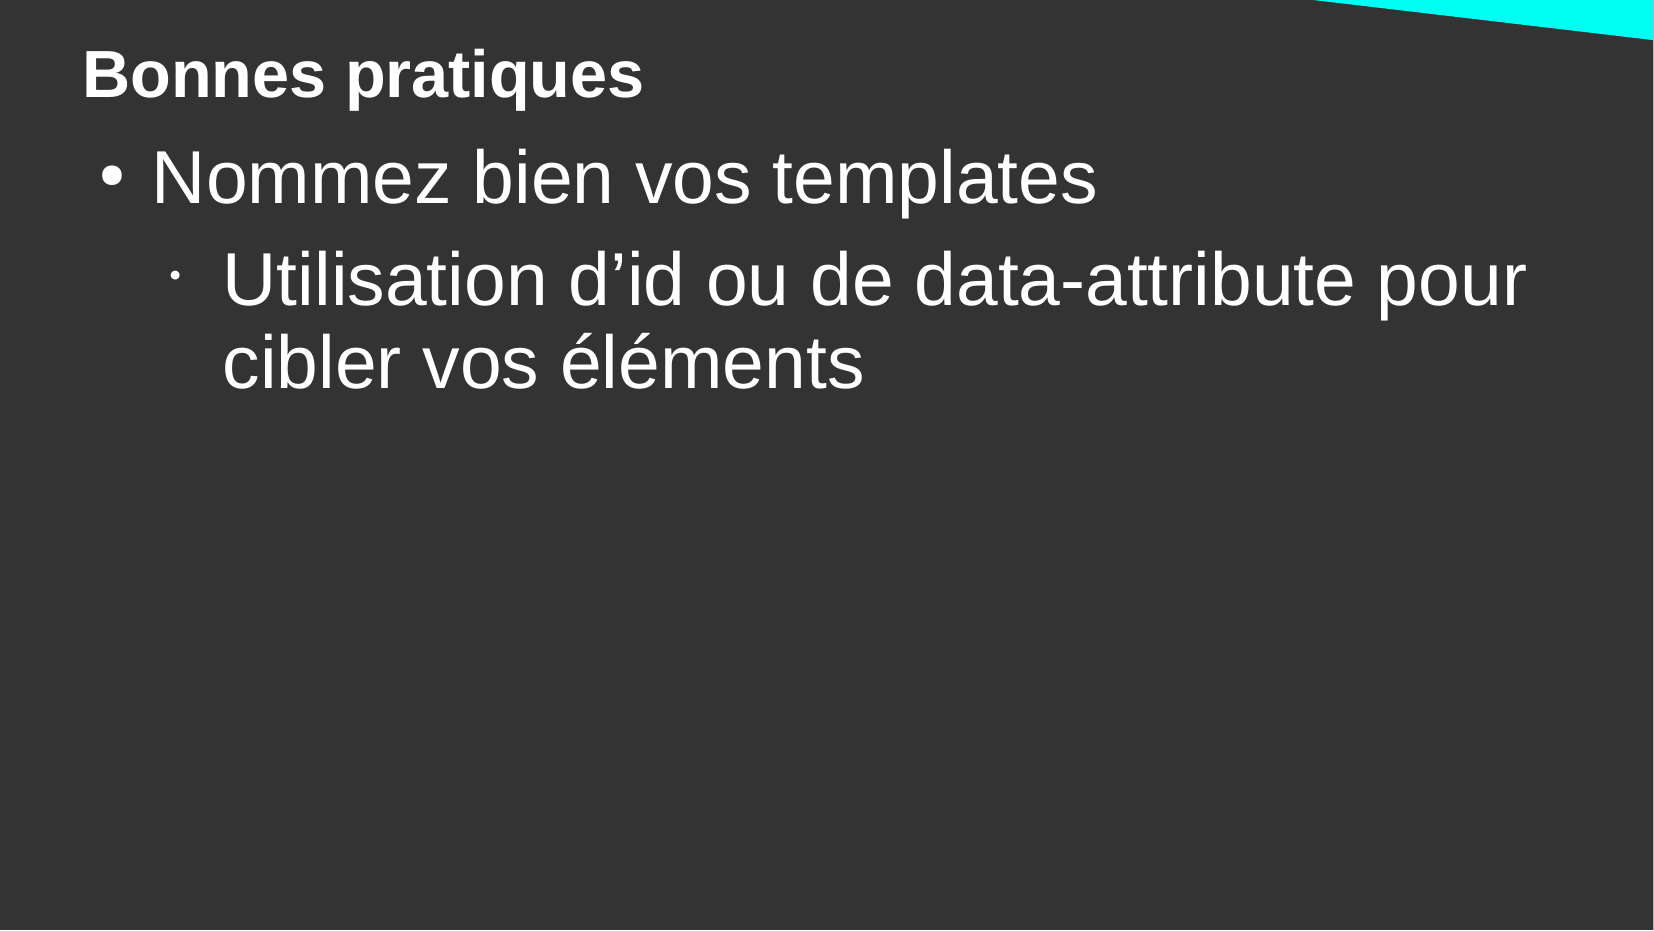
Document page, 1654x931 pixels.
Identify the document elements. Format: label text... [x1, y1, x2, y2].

text_box [1313, 0, 1654, 41]
list Nommez bien vos templates Utilisation d’id ou de data-attribute pour cibler vos éléments [80, 135, 1619, 780]
title Bonnes pratiques [82, 37, 1571, 112]
